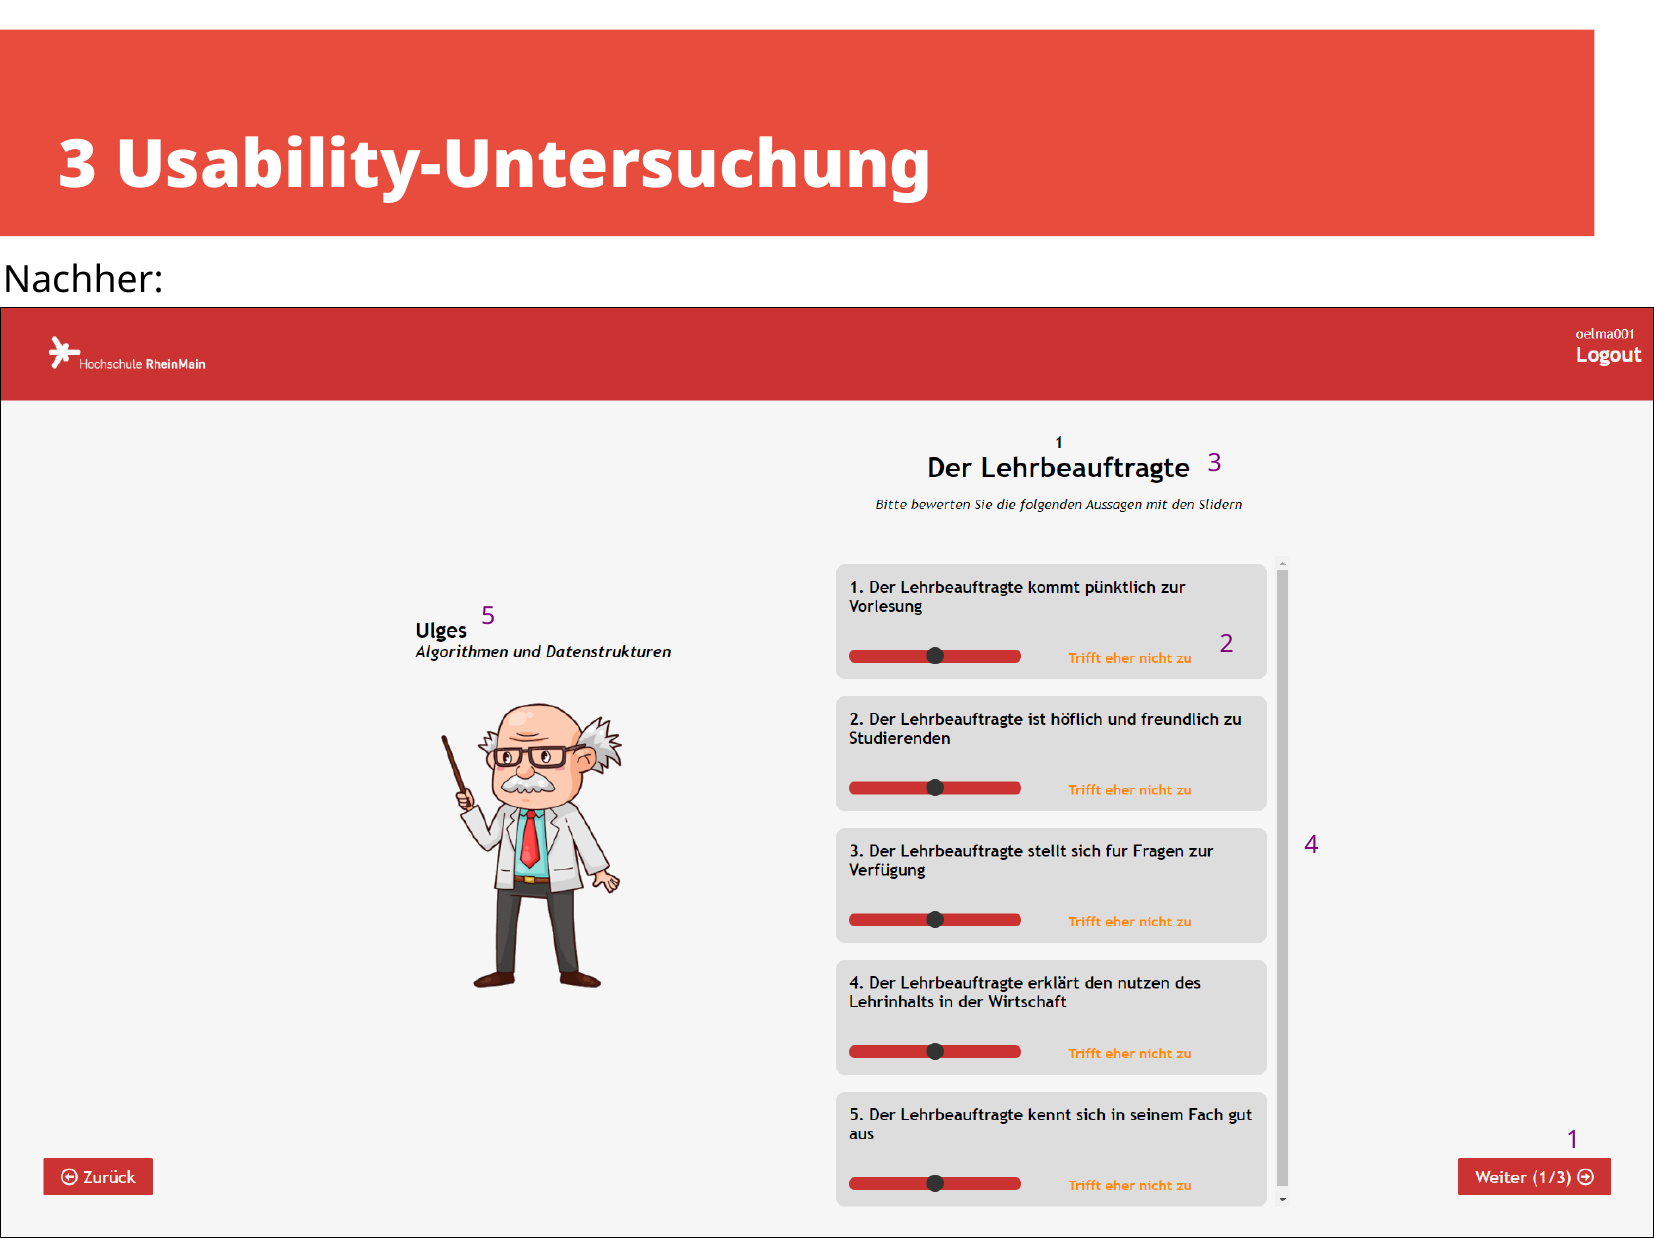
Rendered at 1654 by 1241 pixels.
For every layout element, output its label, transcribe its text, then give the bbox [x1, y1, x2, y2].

text_box 4 [1289, 819, 1323, 863]
text_box 2 [1204, 618, 1239, 662]
text_box 1 [1551, 1114, 1583, 1158]
text_box 3 [1192, 437, 1235, 480]
text_box Nachher: [0, 245, 390, 307]
title 3 Usability-Untersuchung [59, 59, 1595, 207]
picture [0, 307, 1654, 1238]
text_box 5 [468, 590, 497, 634]
